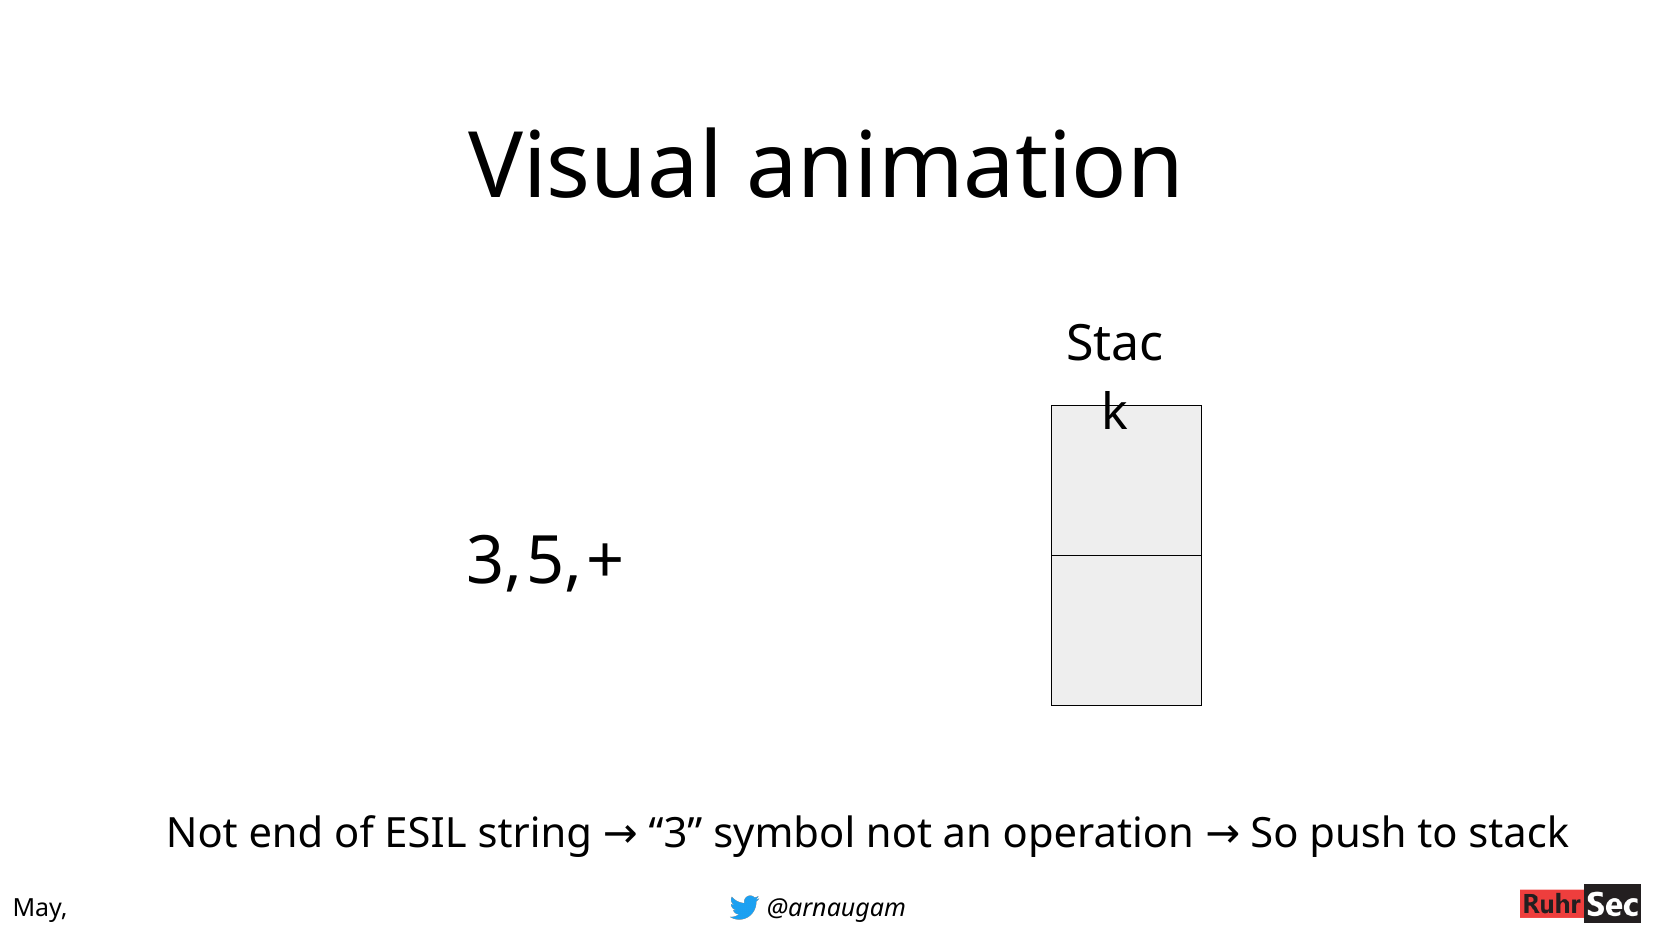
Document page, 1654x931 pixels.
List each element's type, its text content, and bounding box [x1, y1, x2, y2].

text_box 5, [511, 505, 571, 601]
text_box Stack [1051, 300, 1202, 375]
text_box [1109, 405, 1118, 415]
text_box + [571, 505, 662, 601]
picture [1520, 884, 1641, 923]
text_box Not end of ESIL string → “3” symbol not an operation → So push to stack [151, 795, 1501, 861]
text_box [1051, 405, 1202, 706]
picture [721, 884, 768, 931]
text_box 3, [451, 505, 511, 601]
title Visual animation [82, 84, 1571, 240]
